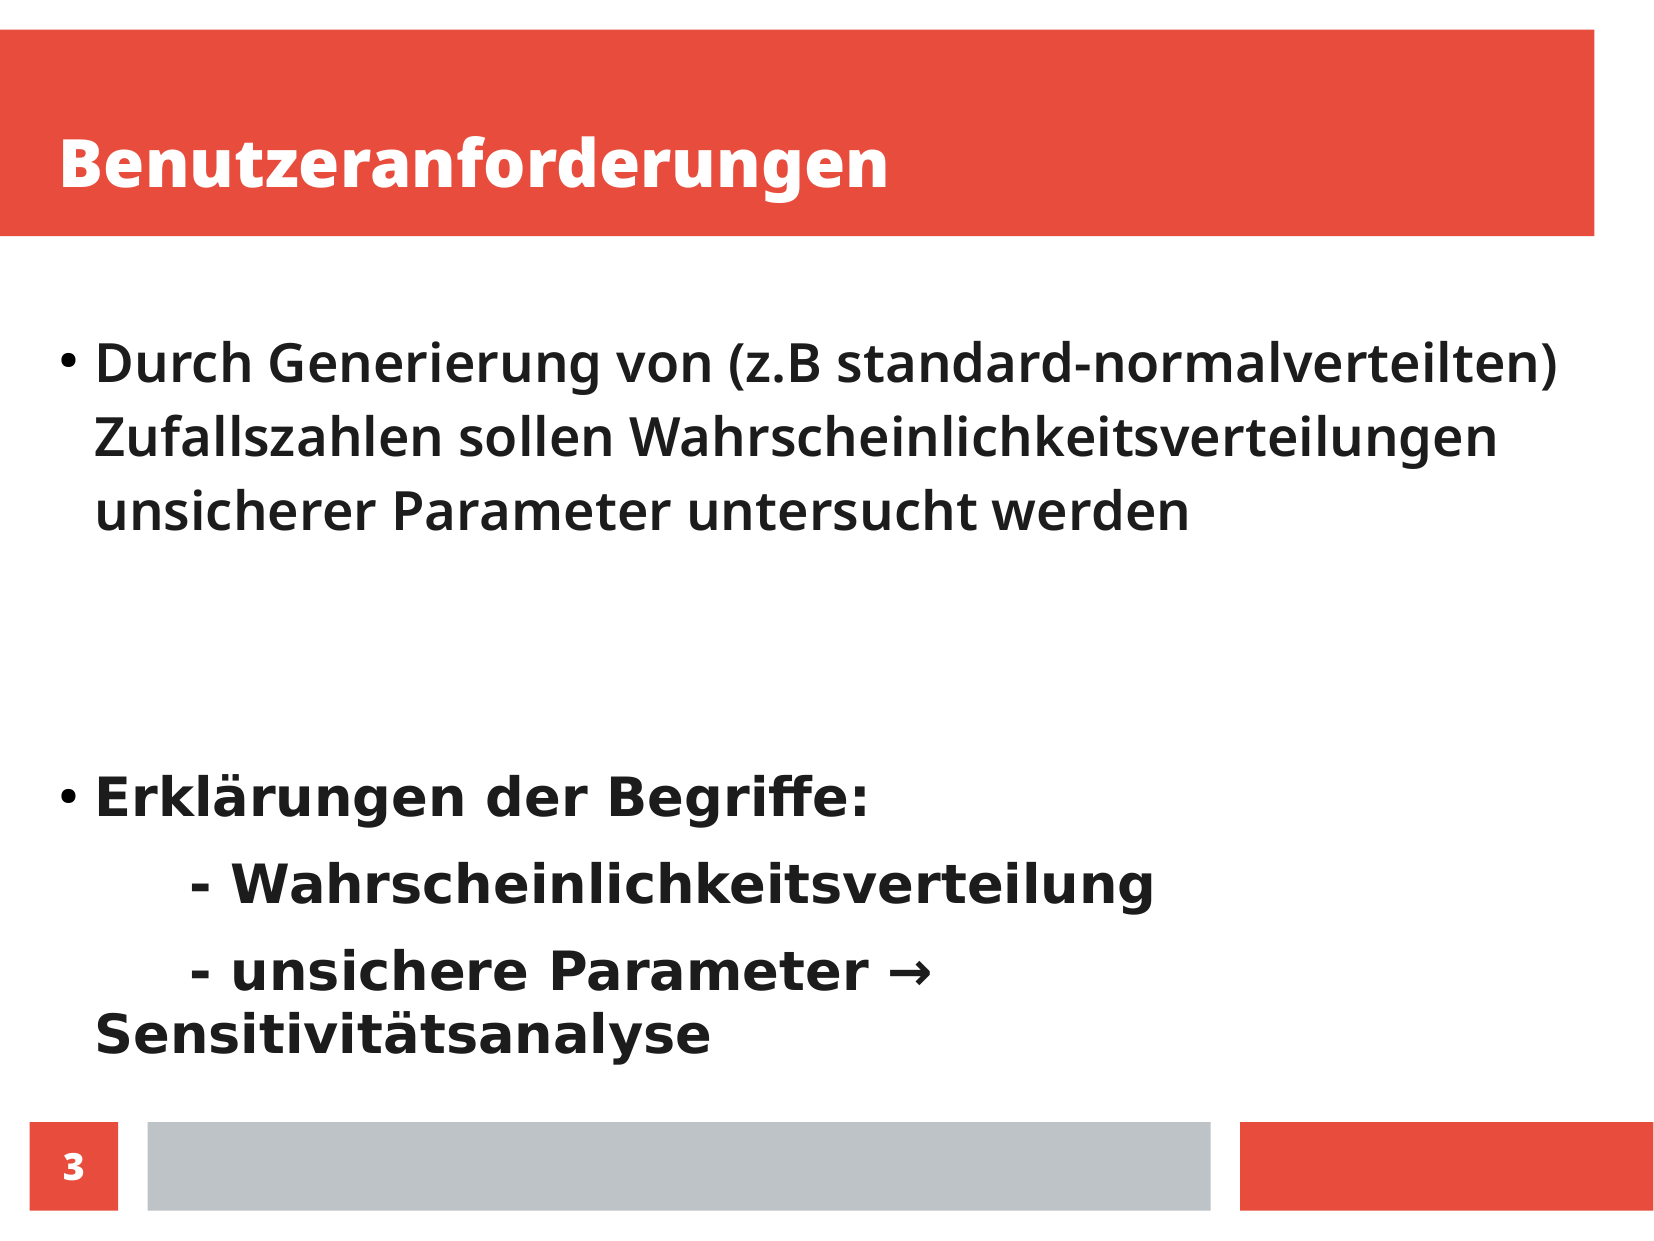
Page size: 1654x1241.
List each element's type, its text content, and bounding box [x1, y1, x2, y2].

title Benutzeranforderungen [59, 59, 1595, 207]
list Durch Generierung von (z.B standard-normalverteilten) Zufallszahlen sollen Wahrscheinlichkeitsverteilungen unsicherer Parameter untersucht werden Erklӓrungen der Begriffe: - Wahrscheinlichkeitsverteilung - unsichere Parameter → Sensitivitӓtsanalyse [59, 324, 1565, 1093]
